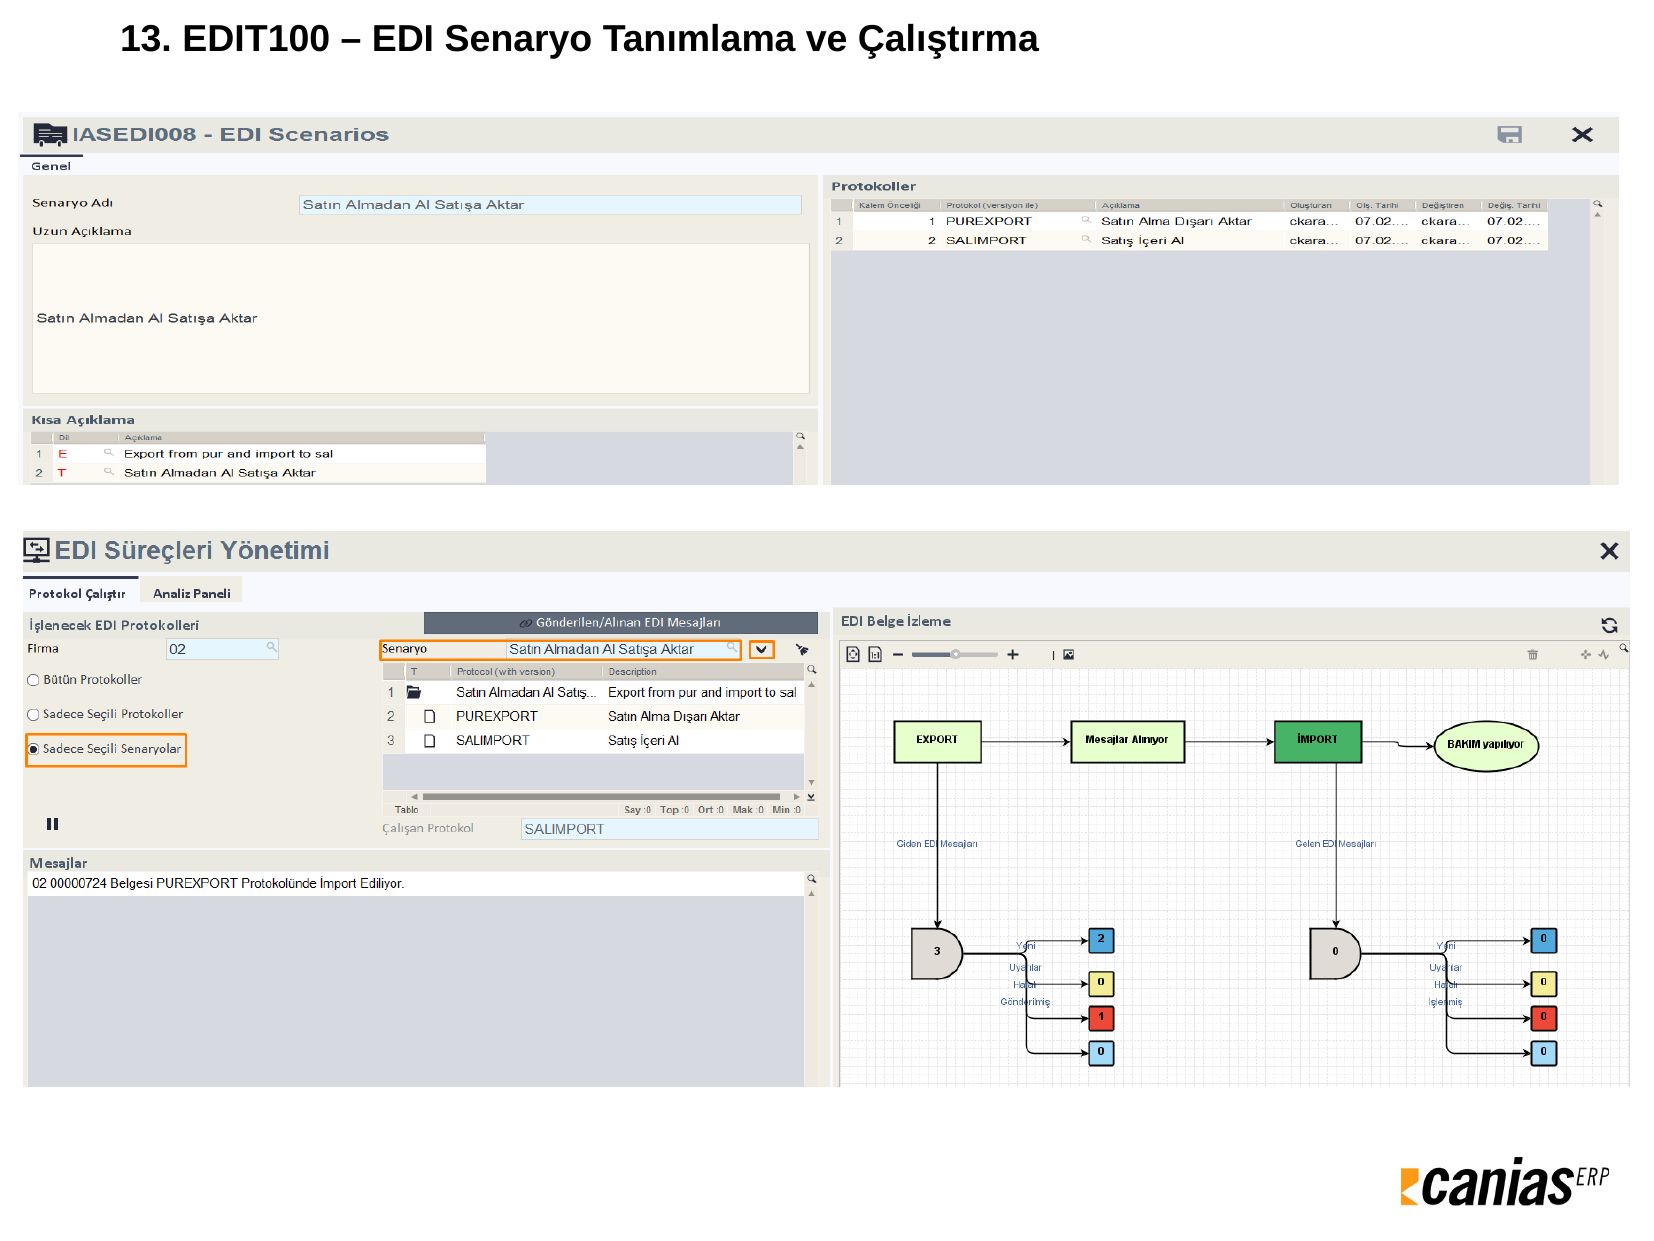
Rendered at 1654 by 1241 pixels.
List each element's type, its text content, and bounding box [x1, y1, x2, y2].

text_box 13. EDIT100 – EDI Senaryo Tanımlama ve Çalıştırma [10, 6, 1624, 65]
picture [18, 112, 1619, 485]
picture [23, 531, 1630, 1087]
picture [1375, 1139, 1635, 1223]
